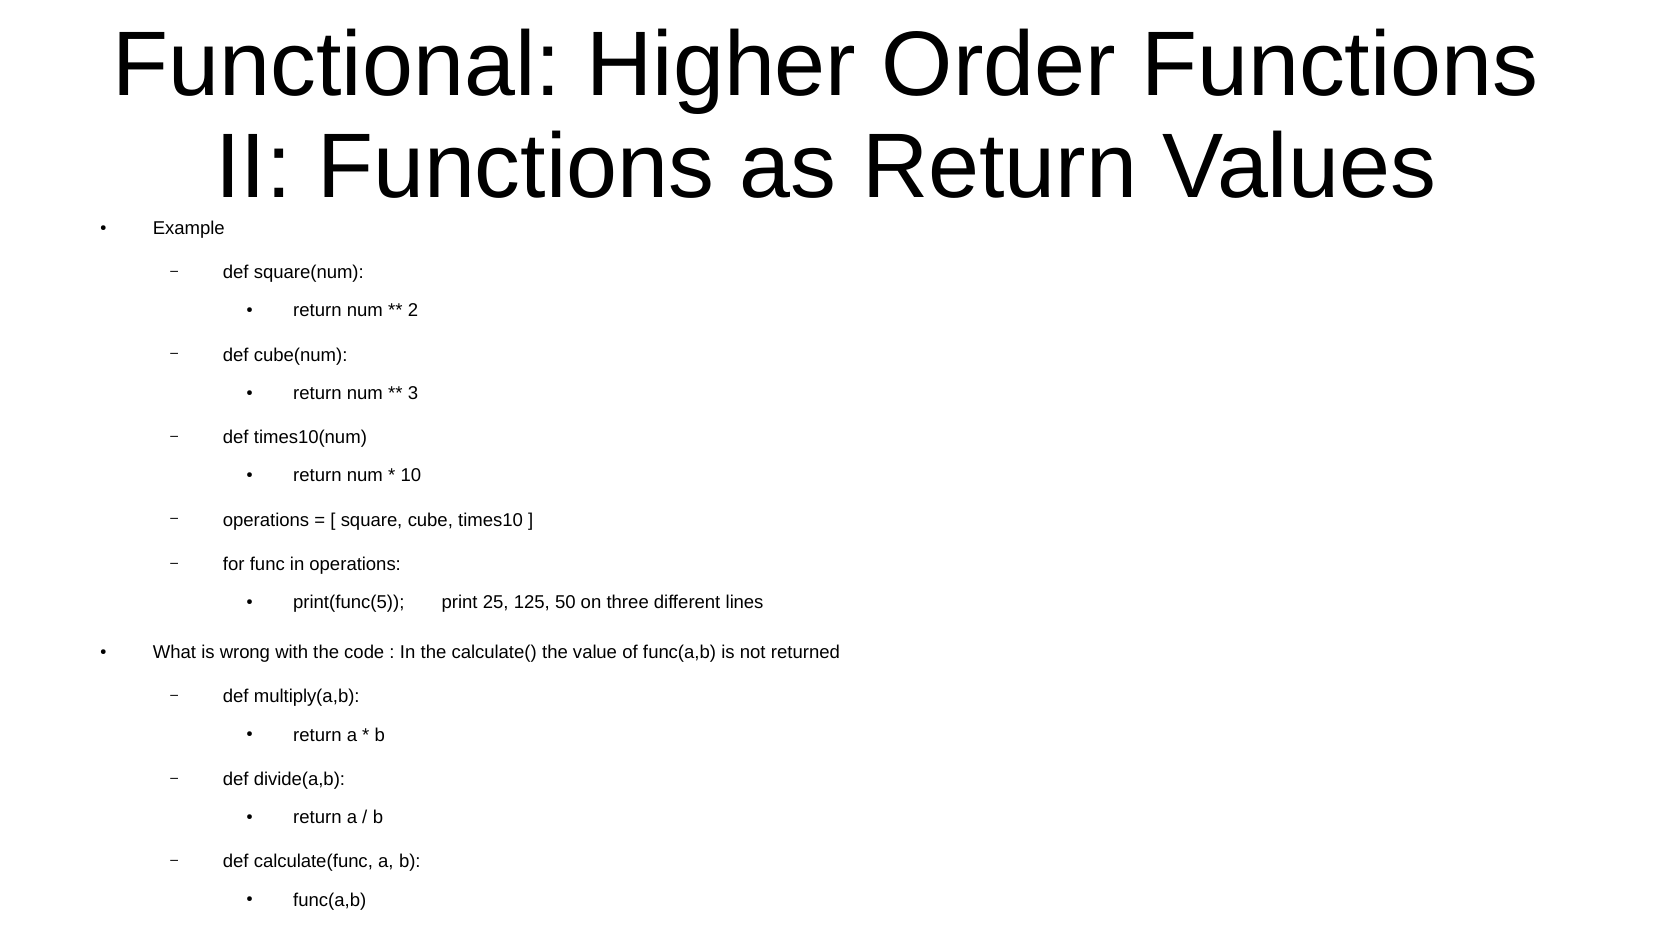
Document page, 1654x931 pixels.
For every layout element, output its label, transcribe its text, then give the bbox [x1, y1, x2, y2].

list Example def square(num): return num ** 2 def cube(num): return num ** 3 def times10(num) return num * 10 operations = [ square, cube, times10 ] for func in operations: print(func(5)); print 25, 125, 50 on three different lines What is wrong with the code : In the calculate() the value of func(a,b) is not returned def multiply(a,b): return a * b def divide(a,b): return a / b def calculate(func, a, b): func(a,b) [82, 217, 1571, 916]
title Functional: Higher Order Functions II: Functions as Return Values [82, 12, 1571, 217]
